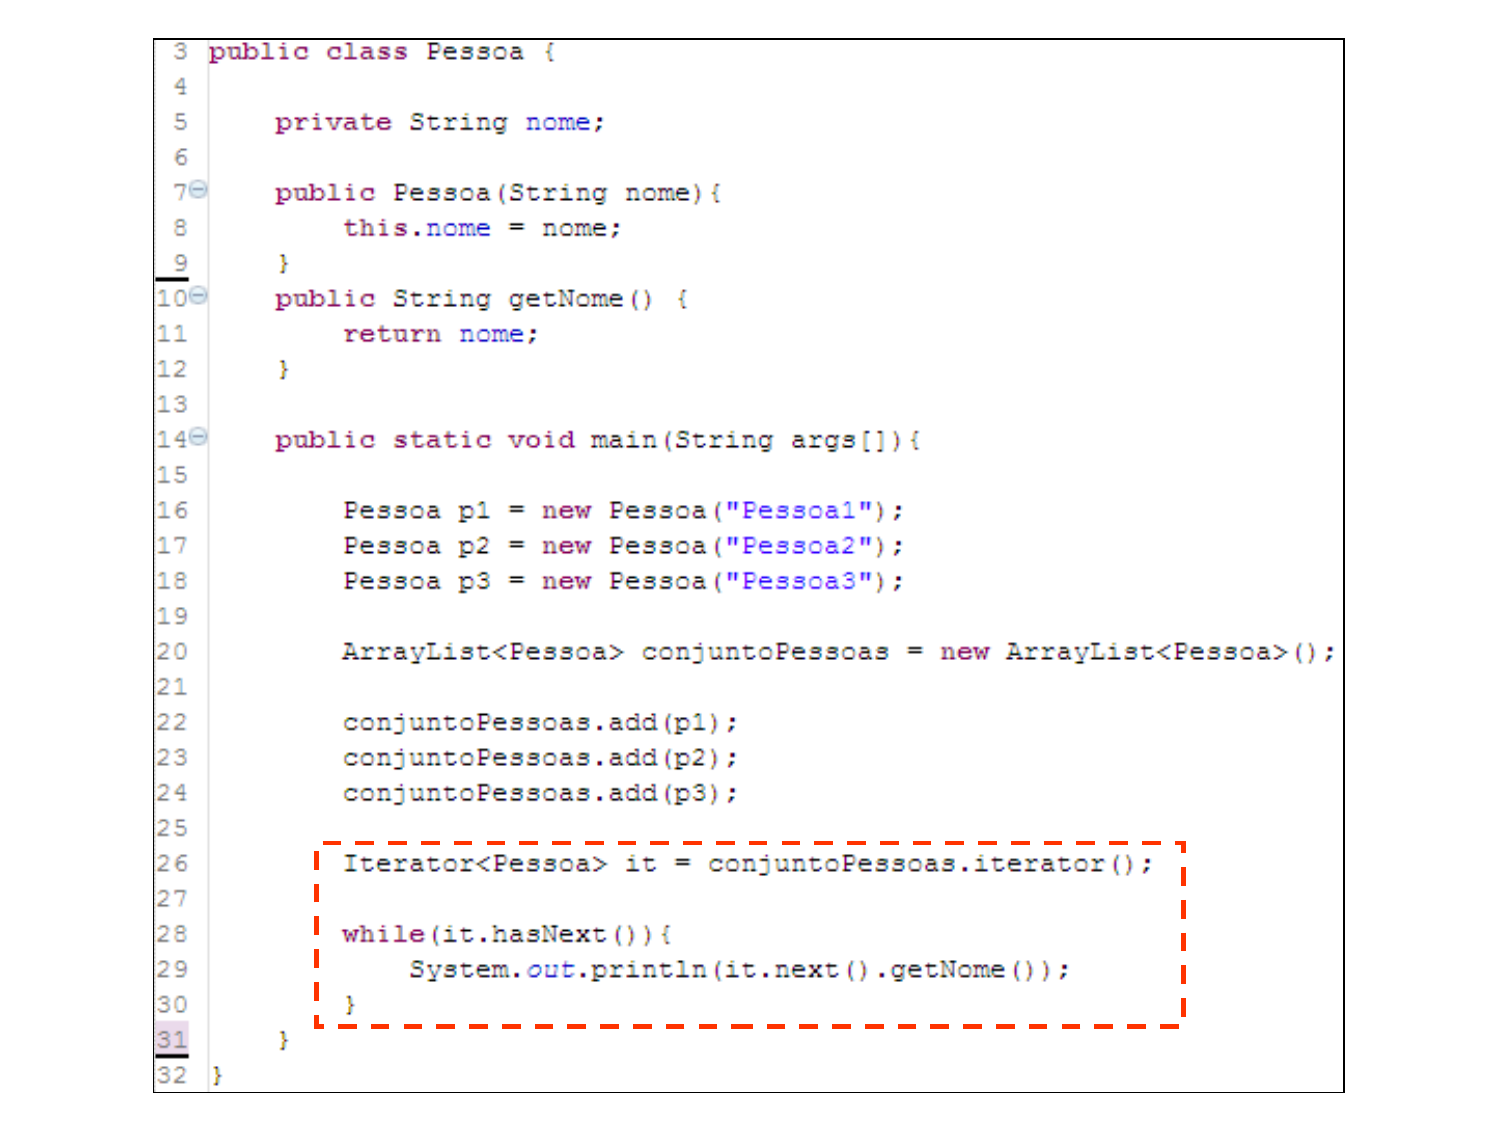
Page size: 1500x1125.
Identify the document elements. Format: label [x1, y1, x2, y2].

picture [154, 39, 1343, 1092]
text_box [0, 0, 1500, 284]
